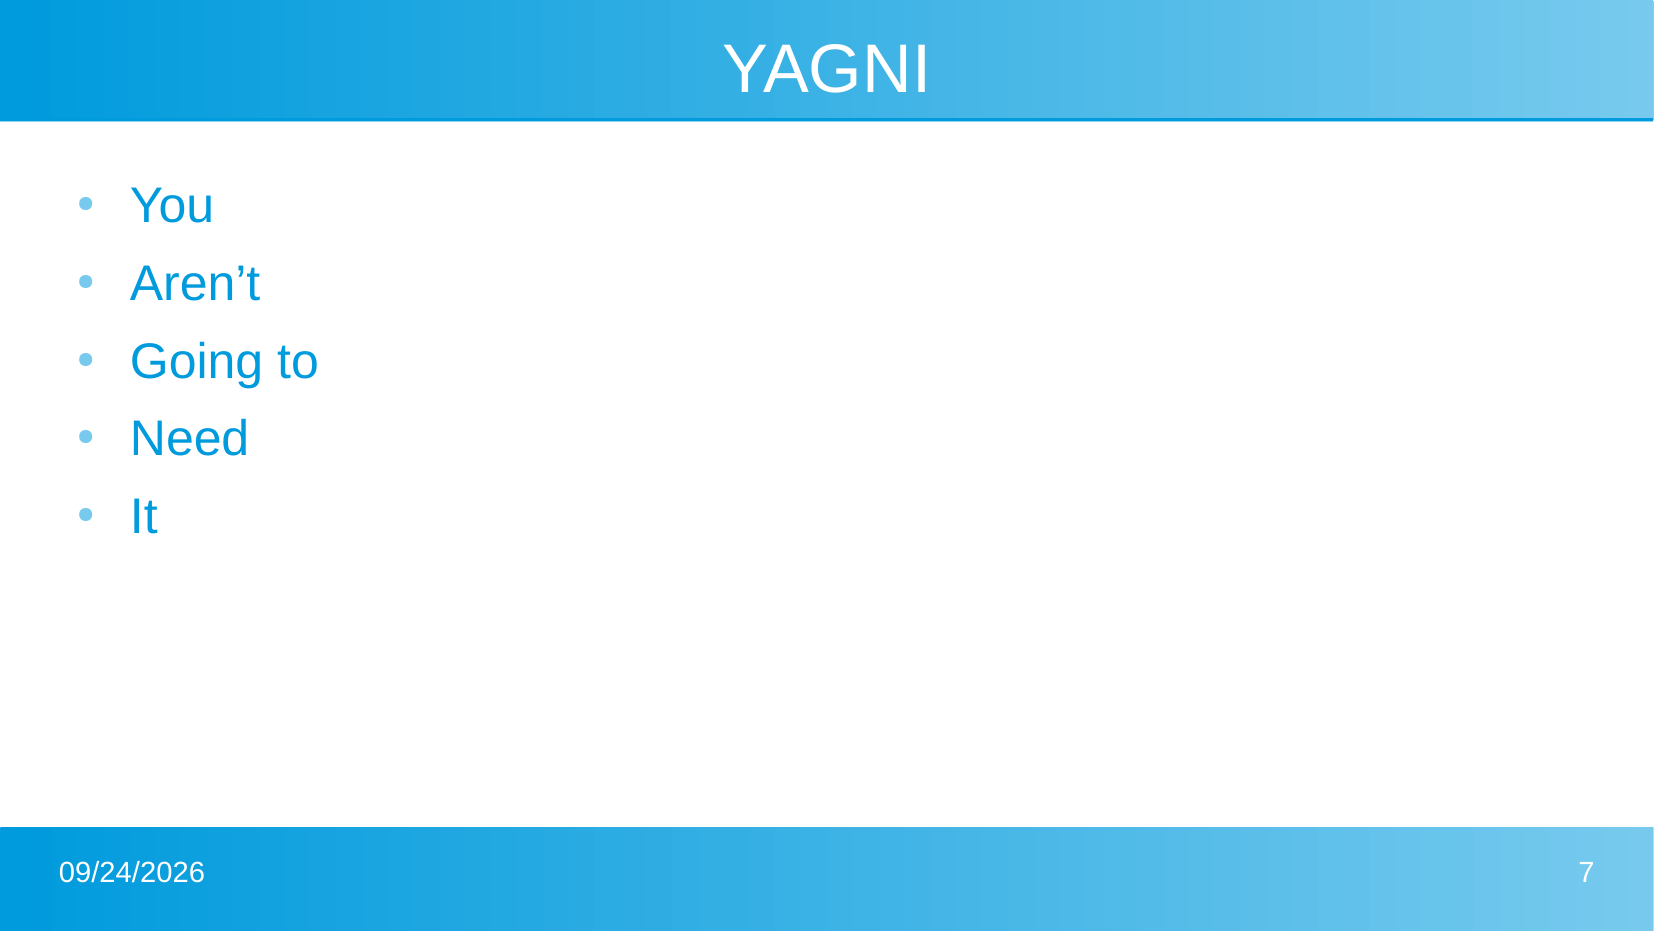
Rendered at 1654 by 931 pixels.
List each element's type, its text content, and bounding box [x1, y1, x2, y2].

title YAGNI [59, 29, 1595, 108]
list You Aren’t Going to Need It [59, 177, 1595, 768]
